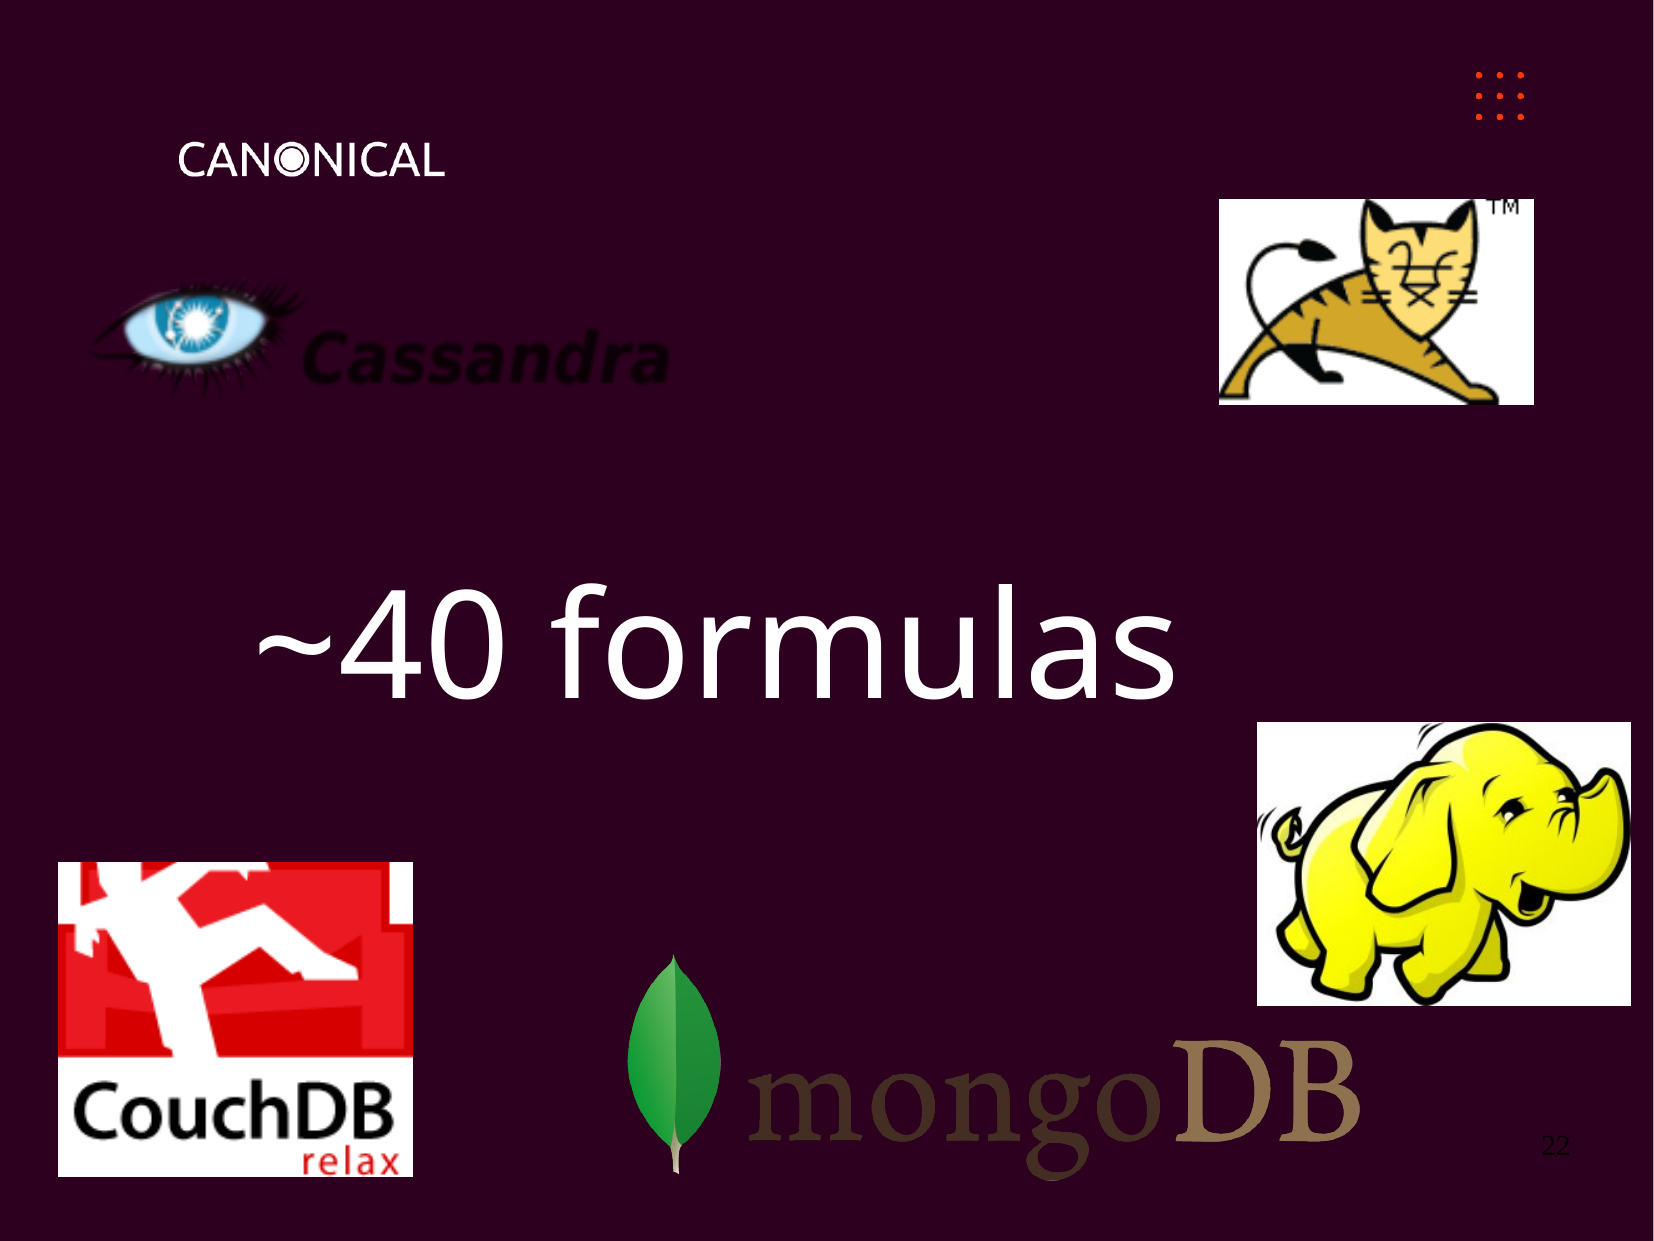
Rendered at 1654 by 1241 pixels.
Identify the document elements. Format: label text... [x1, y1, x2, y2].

picture [0, 0, 1654, 1241]
text_box ~40 formulas [238, 531, 1535, 714]
